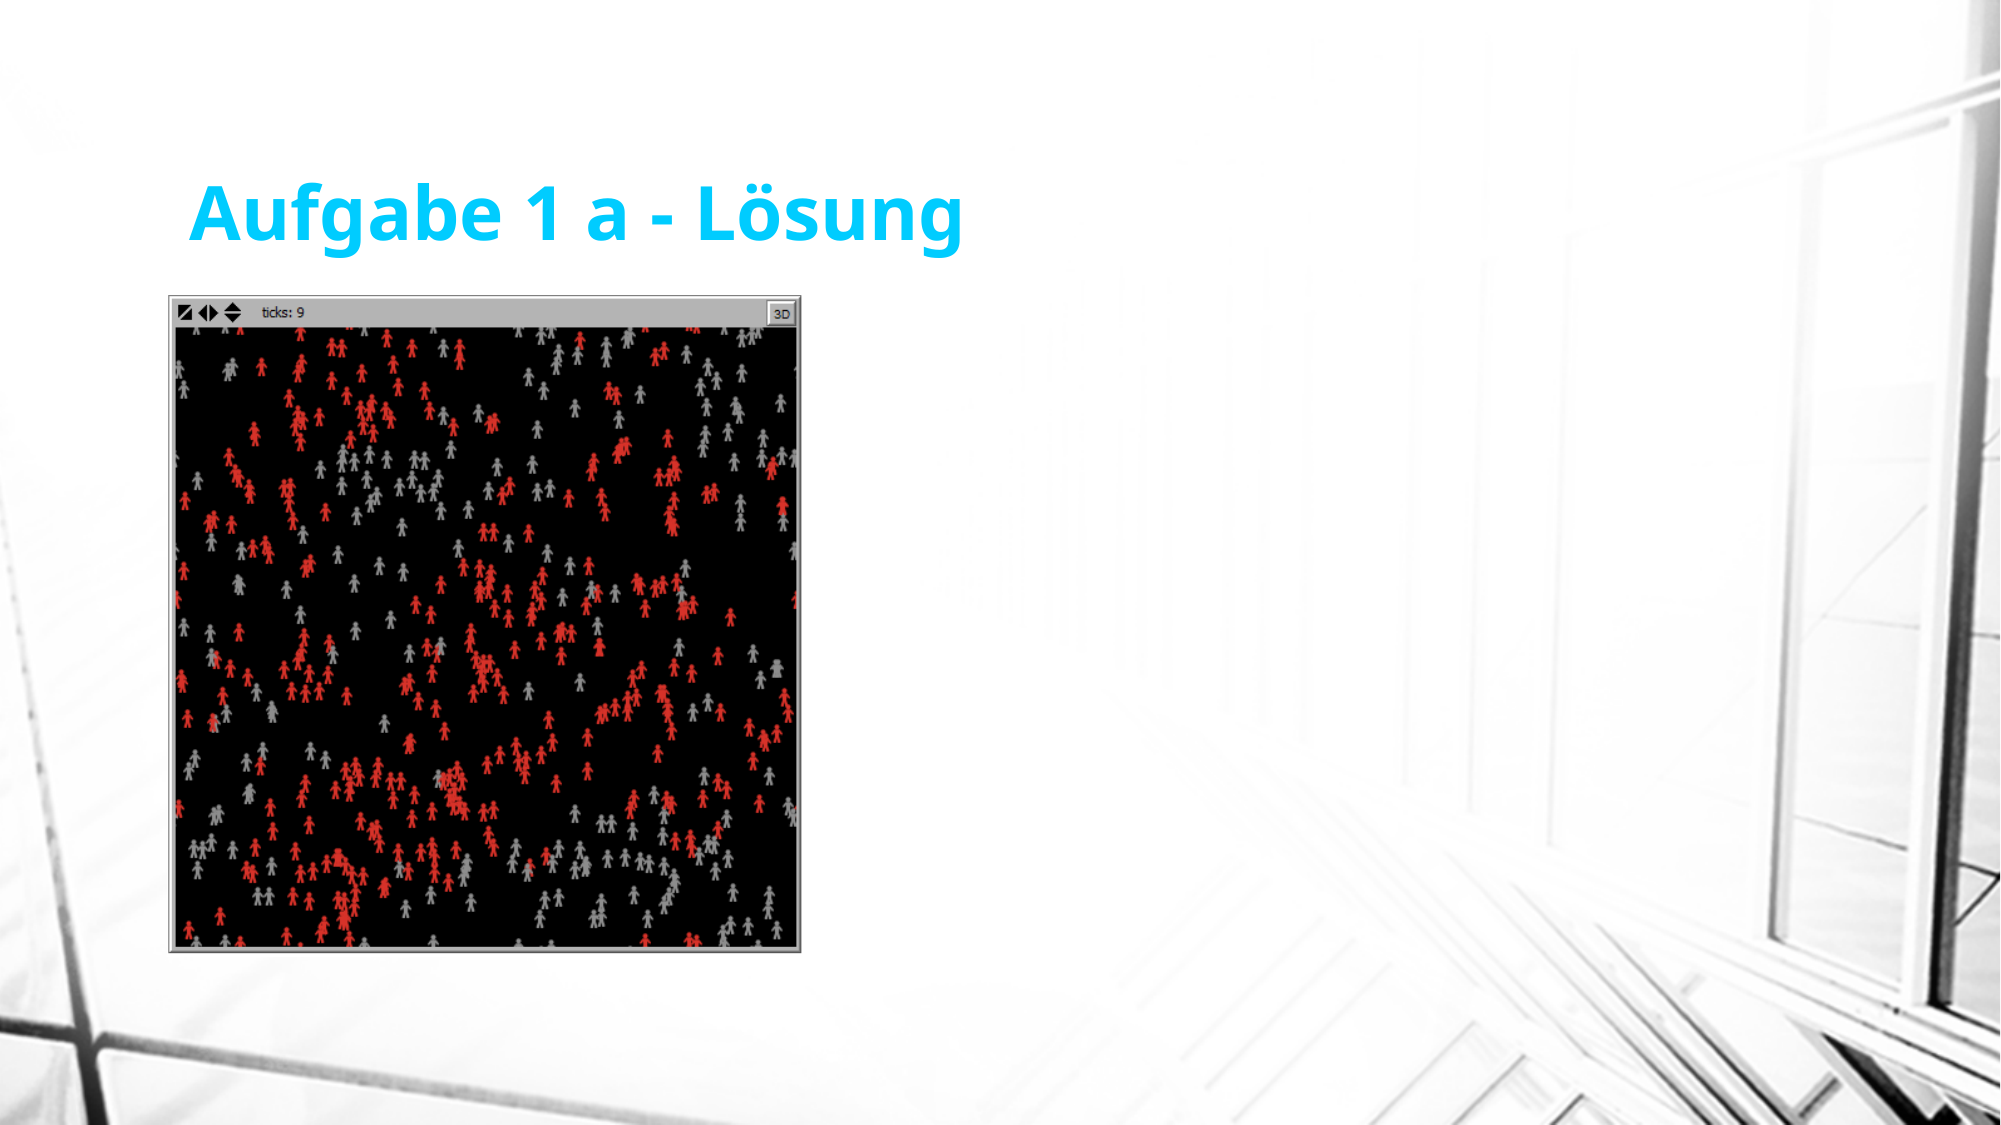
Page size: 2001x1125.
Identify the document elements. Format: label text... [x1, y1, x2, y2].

title Aufgabe 1 a - Lösung [174, 87, 1831, 263]
picture [0, 0, 2001, 1125]
